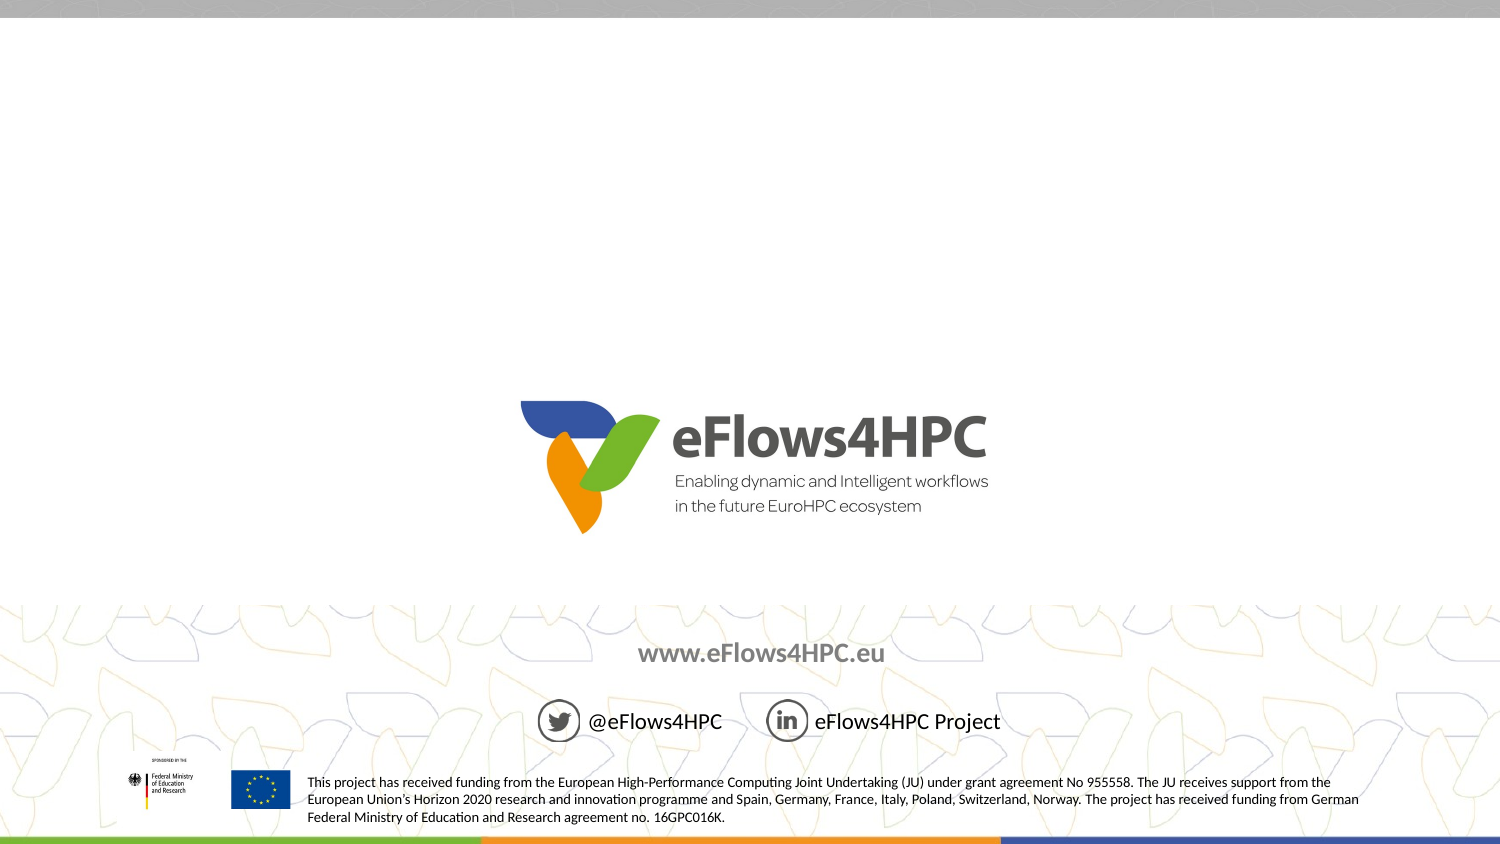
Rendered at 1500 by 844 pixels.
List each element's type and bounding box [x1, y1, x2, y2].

picture [450, 341, 1060, 557]
picture [117, 751, 226, 825]
picture [0, 835, 1500, 844]
picture [0, 6, 1500, 44]
